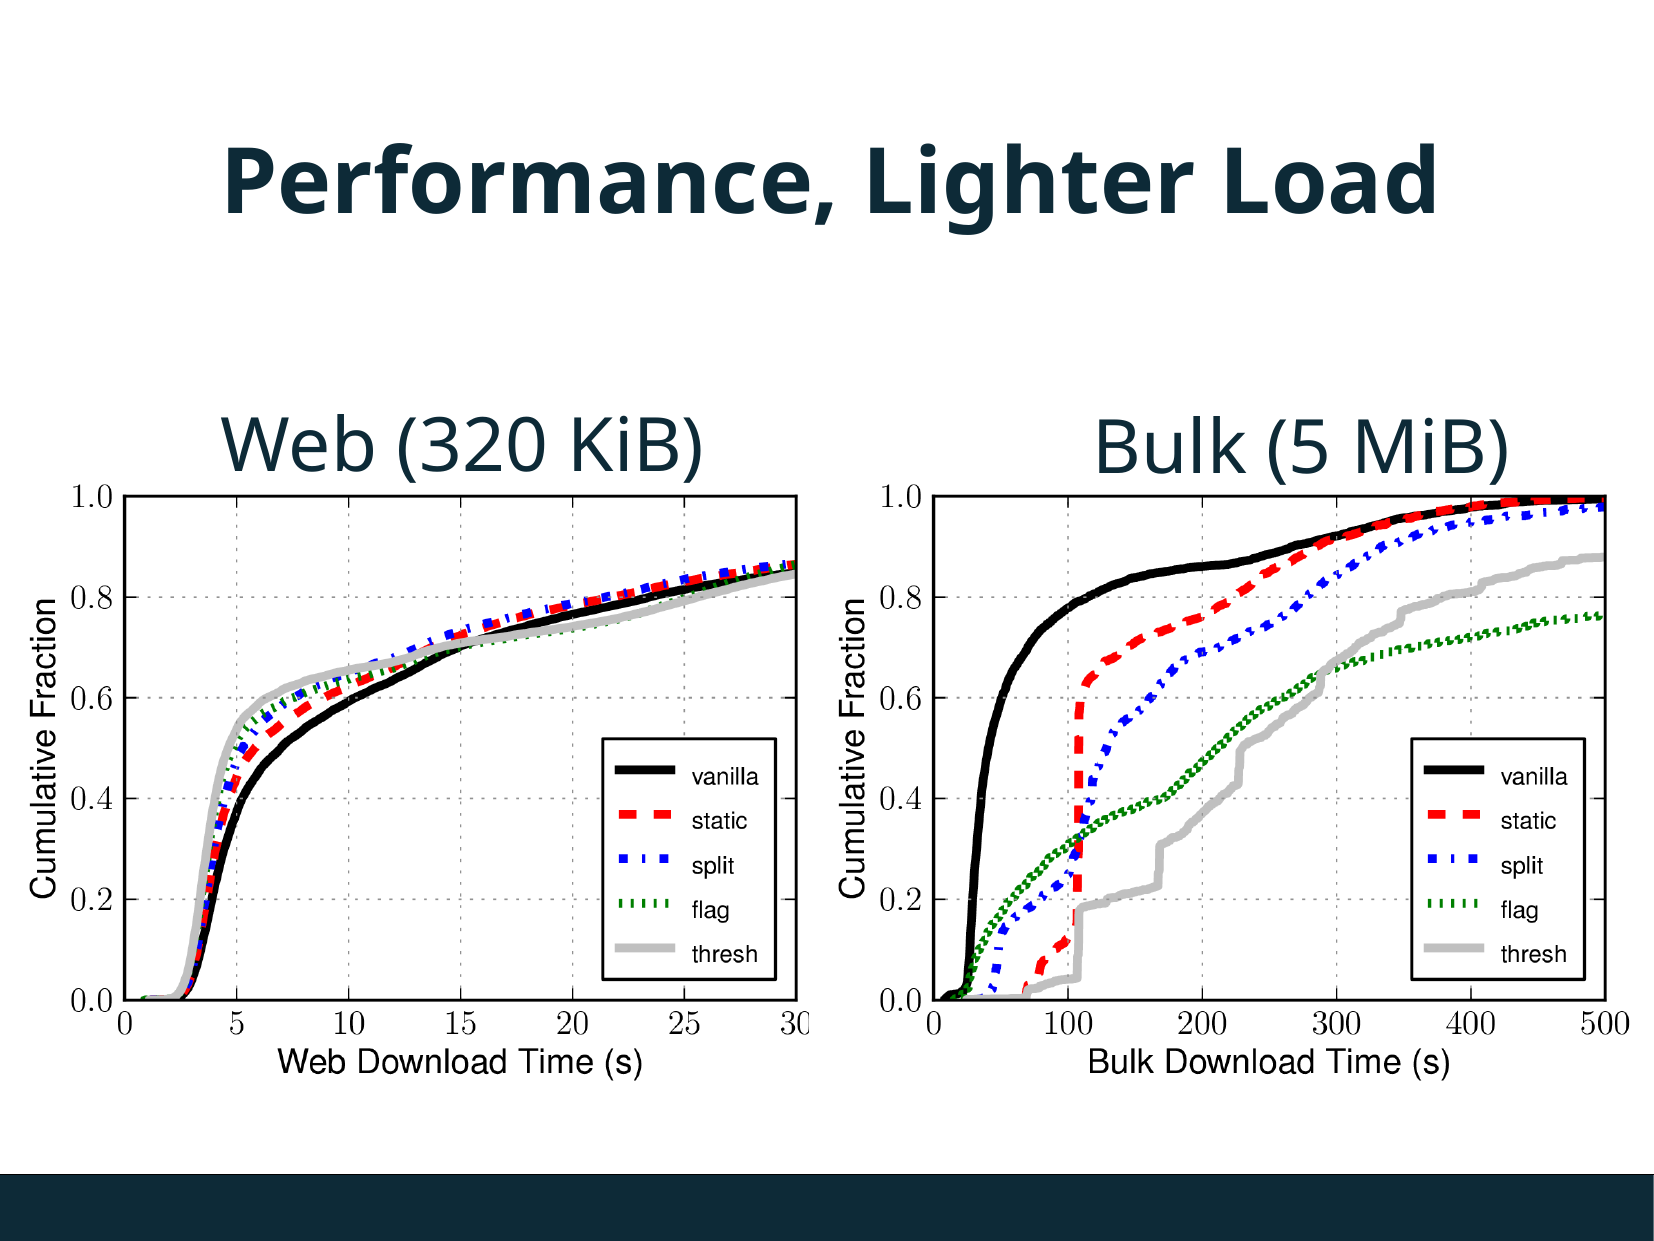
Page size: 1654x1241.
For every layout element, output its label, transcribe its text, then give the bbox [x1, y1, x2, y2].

title Performance, Lighter Load [86, 74, 1575, 282]
text_box Web (320 KiB) [205, 383, 1021, 485]
picture [0, 471, 1638, 1093]
text_box Bulk (5 MiB) [1078, 385, 1620, 487]
